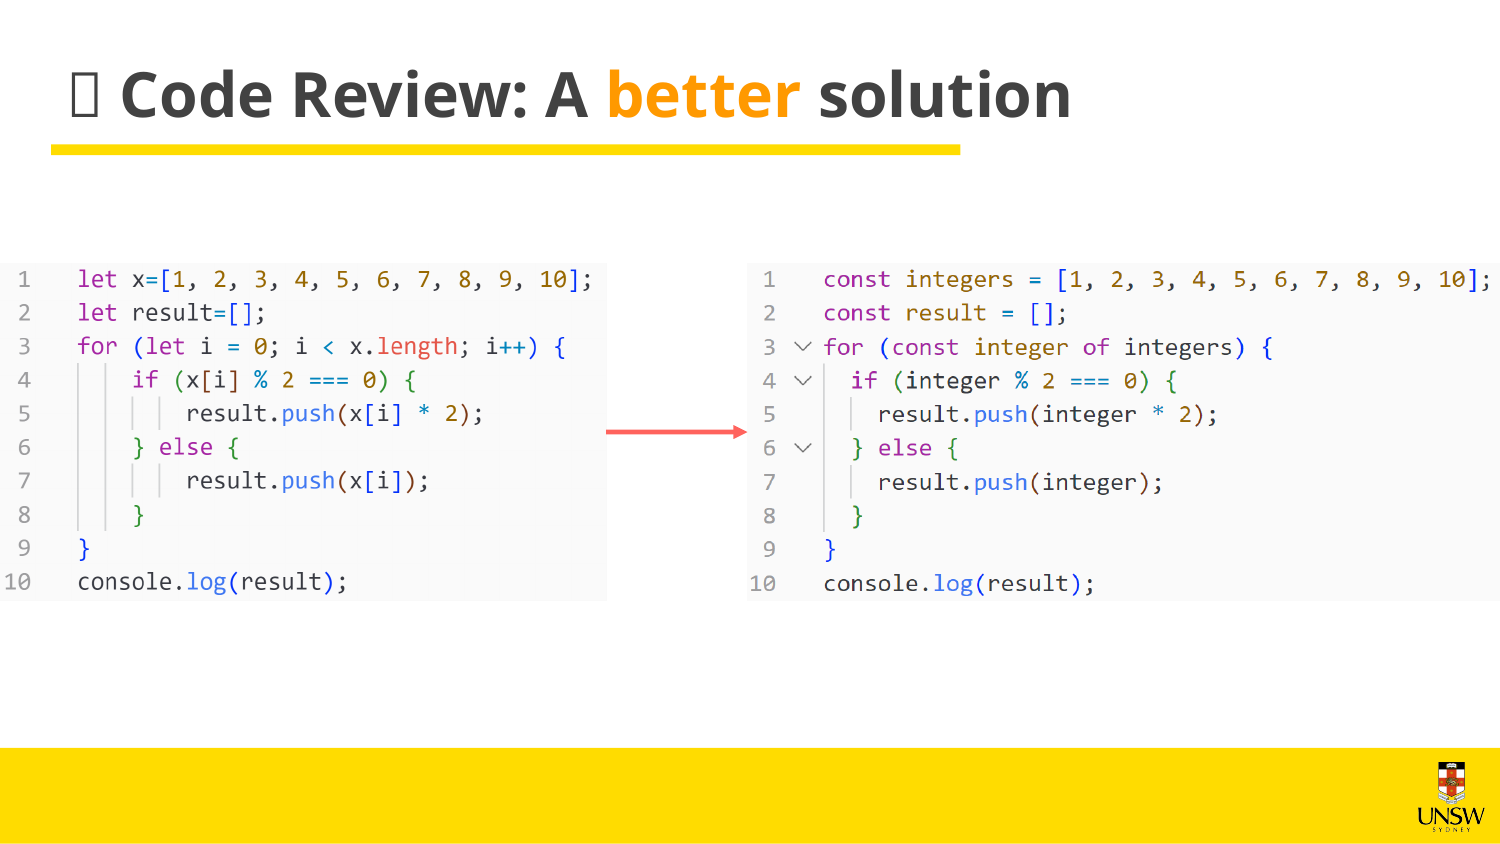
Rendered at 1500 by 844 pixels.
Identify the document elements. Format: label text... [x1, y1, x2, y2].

text_box 🧠 Code Review: A better solution [51, 24, 1449, 145]
picture [1418, 762, 1485, 832]
text_box [51, 144, 961, 156]
picture [747, 263, 1500, 601]
picture [0, 263, 607, 601]
